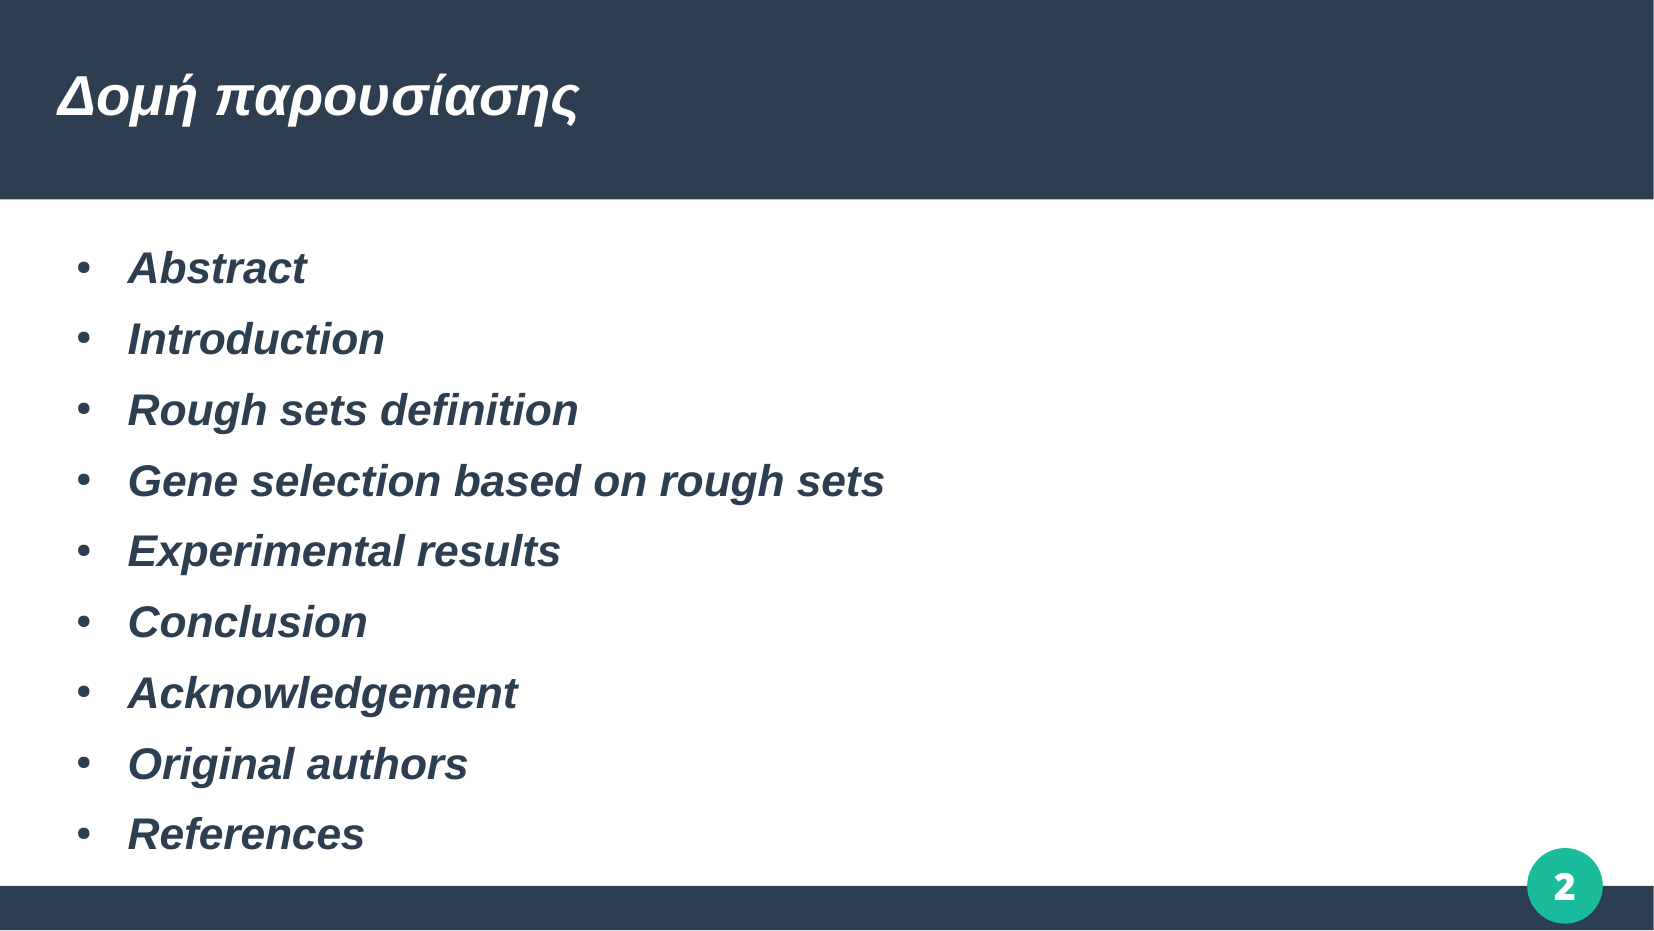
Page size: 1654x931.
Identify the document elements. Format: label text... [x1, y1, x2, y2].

title Δομή παρουσίασης [59, 37, 1595, 156]
list Abstract Introduction Rough sets definition Gene selection based on rough sets Experimental results Conclusion Acknowledgement Original authors References [59, 243, 1595, 864]
